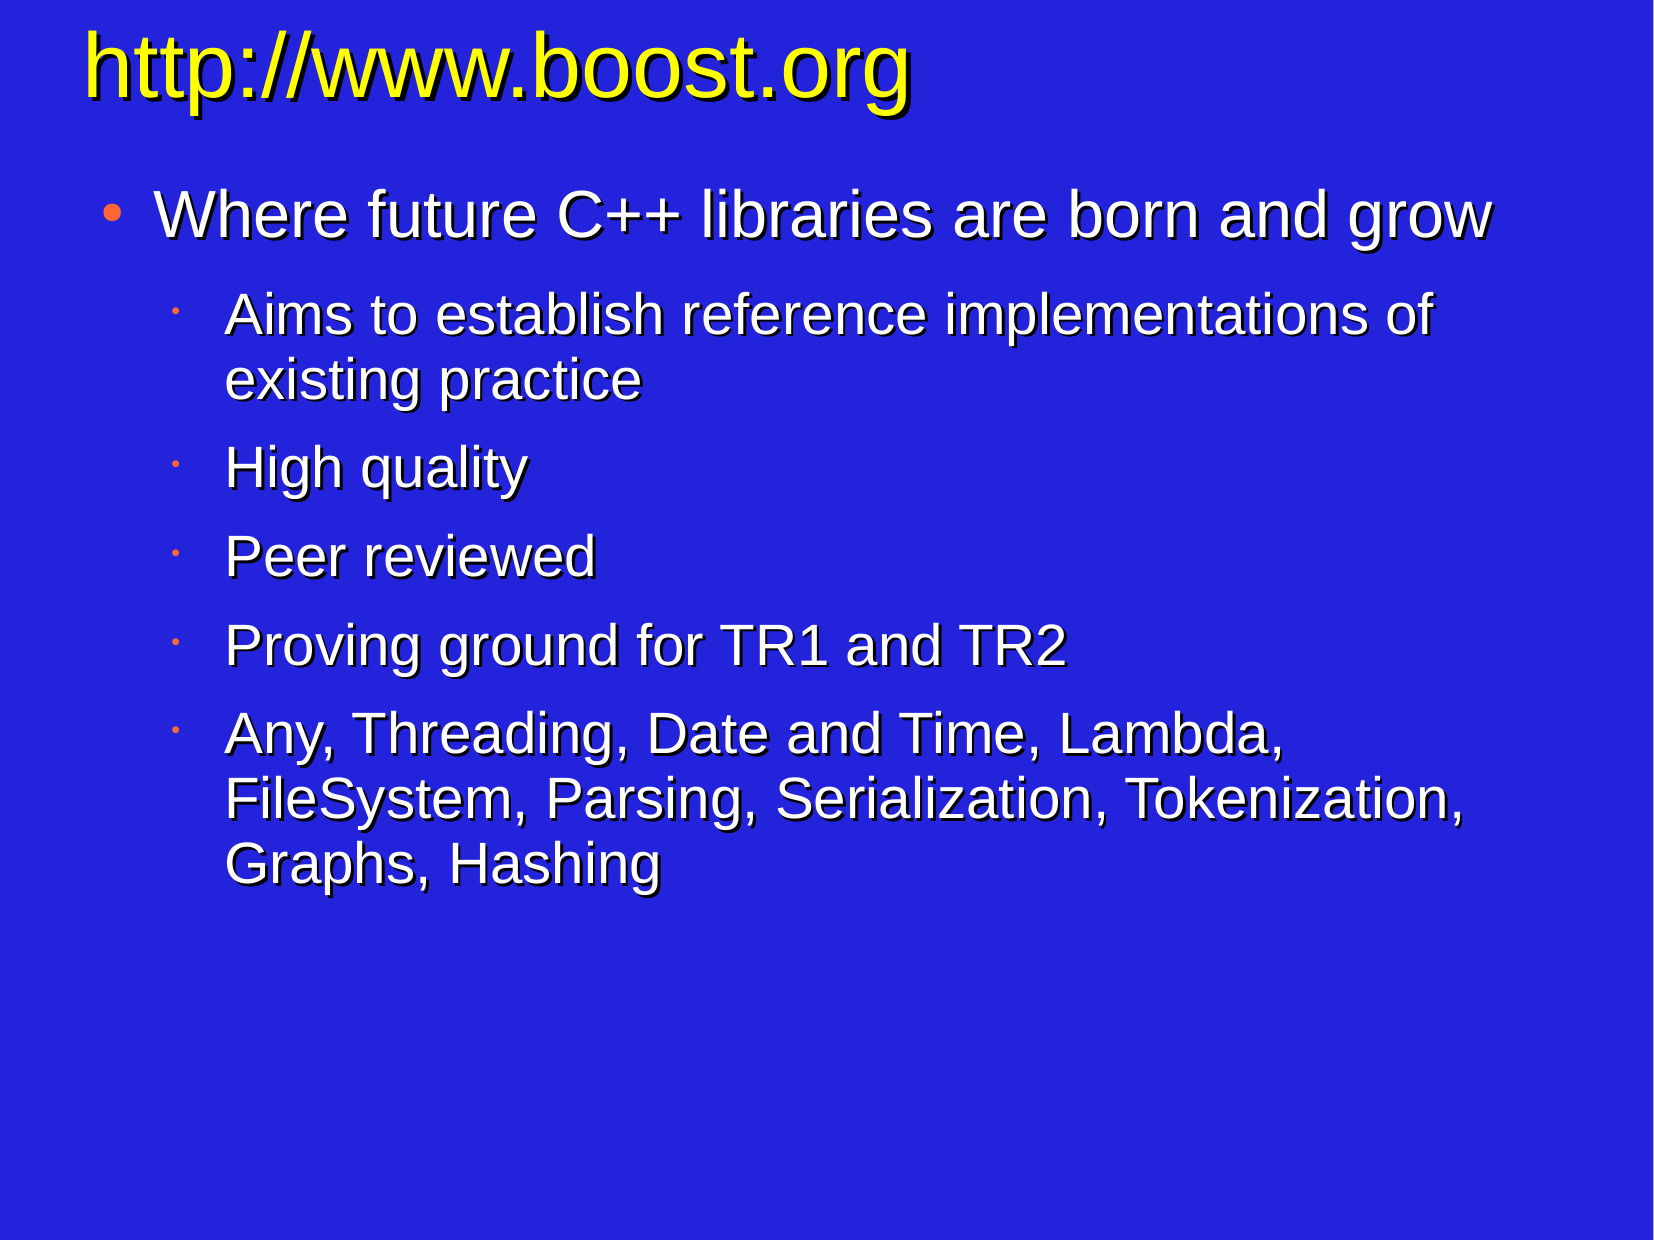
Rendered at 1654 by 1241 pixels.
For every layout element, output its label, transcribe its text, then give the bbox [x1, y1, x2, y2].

list Where future C++ libraries are born and grow Aims to establish reference implementations of existing practice High quality Peer reviewed Proving ground for TR1 and TR2 Any, Threading, Date and Time, Lambda, FileSystem, Parsing, Serialization, Tokenization, Graphs, Hashing [82, 177, 1571, 996]
title http://www.boost.org [82, 2, 1571, 130]
